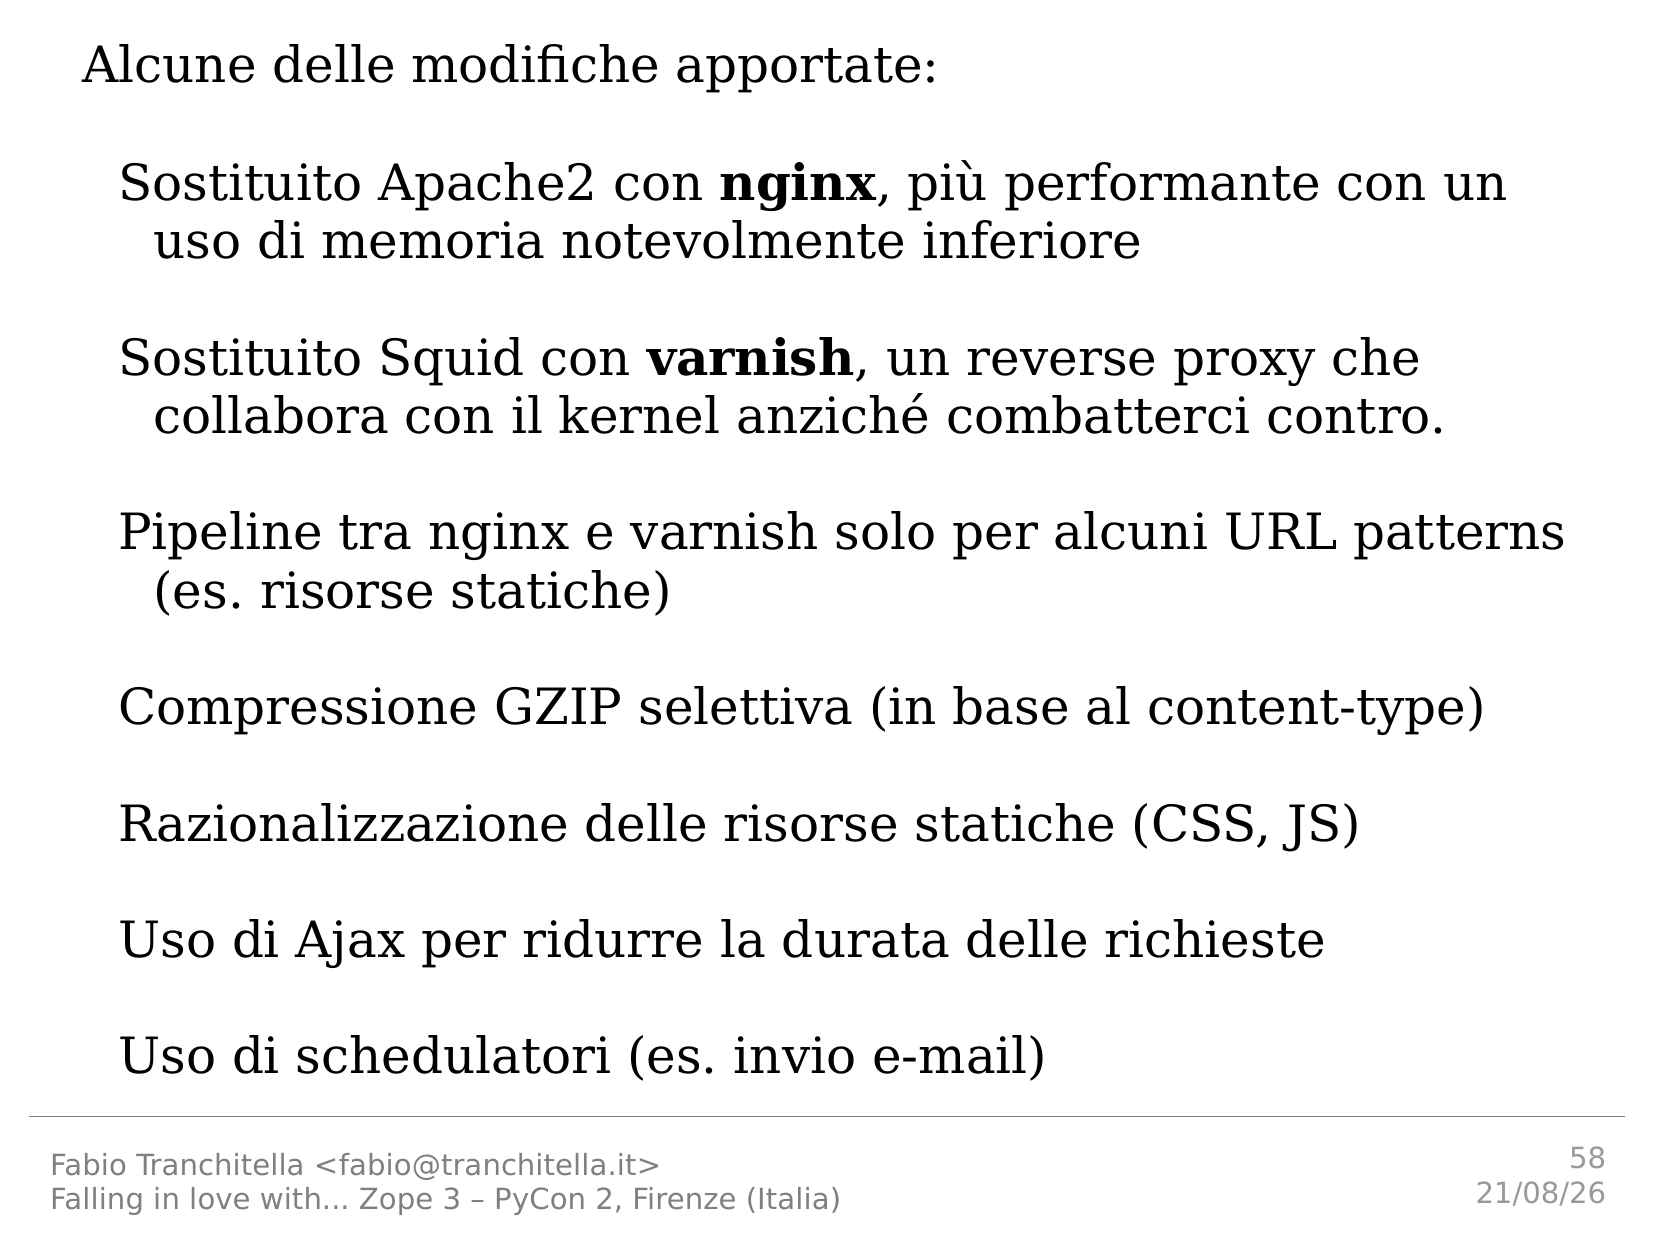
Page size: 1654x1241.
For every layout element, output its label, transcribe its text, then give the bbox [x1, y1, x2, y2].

subtitle Alcune delle modifiche apportate: Sostituito Apache2 con nginx, più performante con un uso di memoria notevolmente inferiore Sostituito Squid con varnish, un reverse proxy che collabora con il kernel anziché combatterci contro. Pipeline tra nginx e varnish solo per alcuni URL patterns (es. risorse statiche) Compressione GZIP selettiva (in base al content-type) Razionalizzazione delle risorse statiche (CSS, JS) Uso di Ajax per ridurre la durata delle richieste Uso di schedulatori (es. invio e-mail) [82, 36, 1571, 1086]
